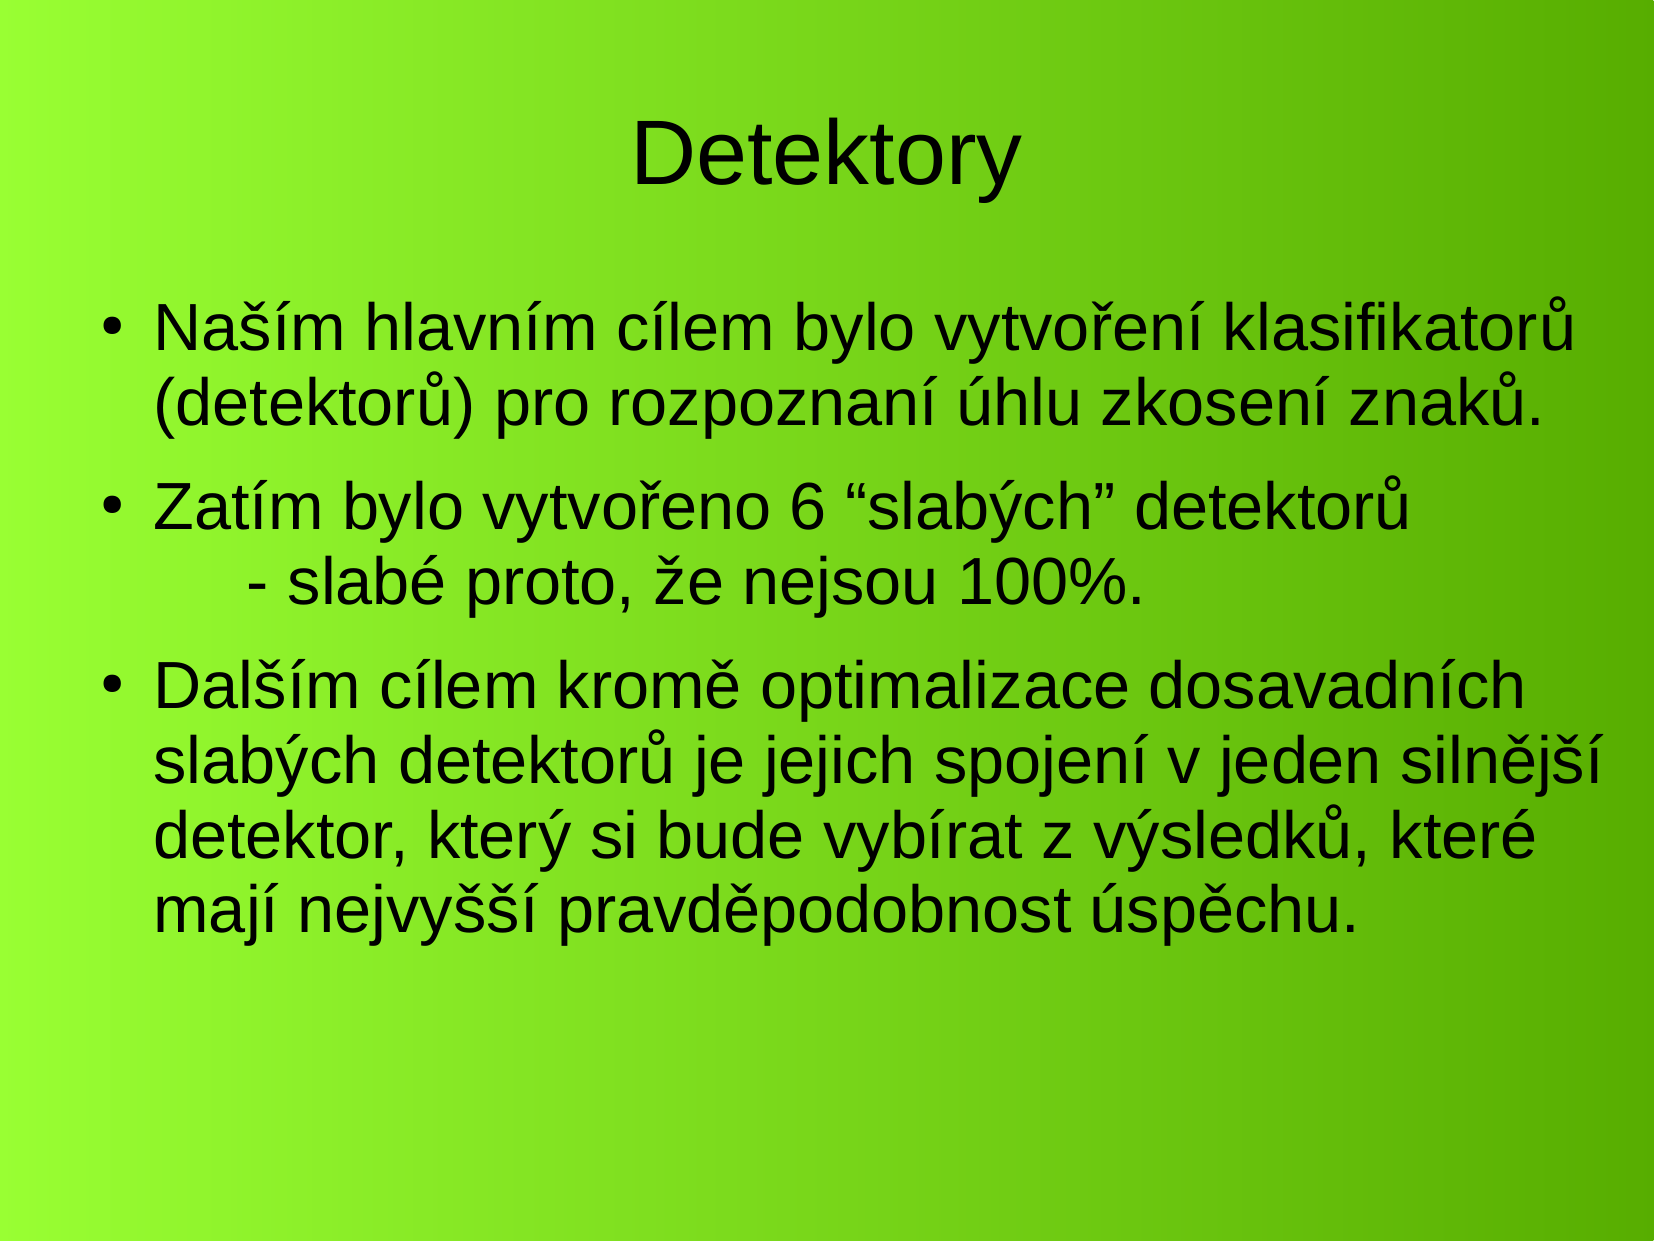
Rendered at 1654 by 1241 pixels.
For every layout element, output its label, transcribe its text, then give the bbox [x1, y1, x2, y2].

title Detektory [82, 49, 1571, 257]
list Naším hlavním cílem bylo vytvoření klasifikatorů (detektorů) pro rozpoznaní úhlu zkosení znaků. Zatím bylo vytvořeno 6 “slabých” detektorů - slabé proto, že nejsou 100%. Dalším cílem kromě optimalizace dosavadních slabých detektorů je jejich spojení v jeden silnější detektor, který si bude vybírat z výsledků, které mají nejvyšší pravděpodobnost úspěchu. [82, 290, 1613, 1109]
